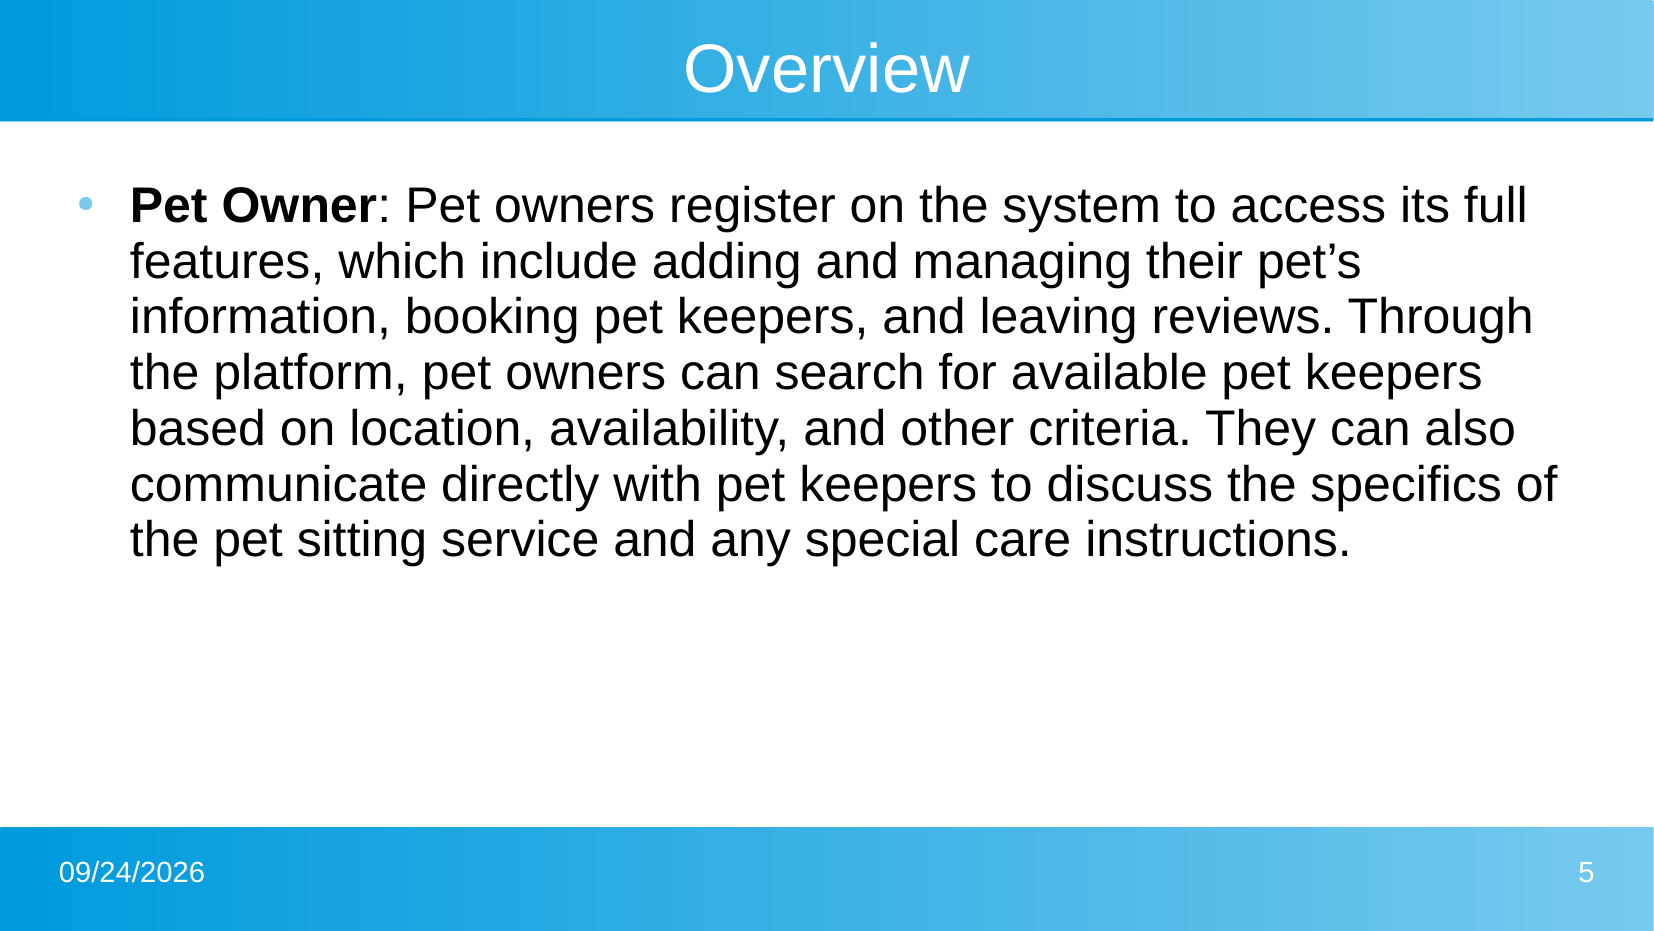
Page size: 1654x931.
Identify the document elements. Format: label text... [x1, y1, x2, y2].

list Pet Owner: Pet owners register on the system to access its full features, which include adding and managing their pet’s information, booking pet keepers, and leaving reviews. Through the platform, pet owners can search for available pet keepers based on location, availability, and other criteria. They can also communicate directly with pet keepers to discuss the specifics of the pet sitting service and any special care instructions. [59, 177, 1595, 768]
title Overview [59, 29, 1595, 108]
